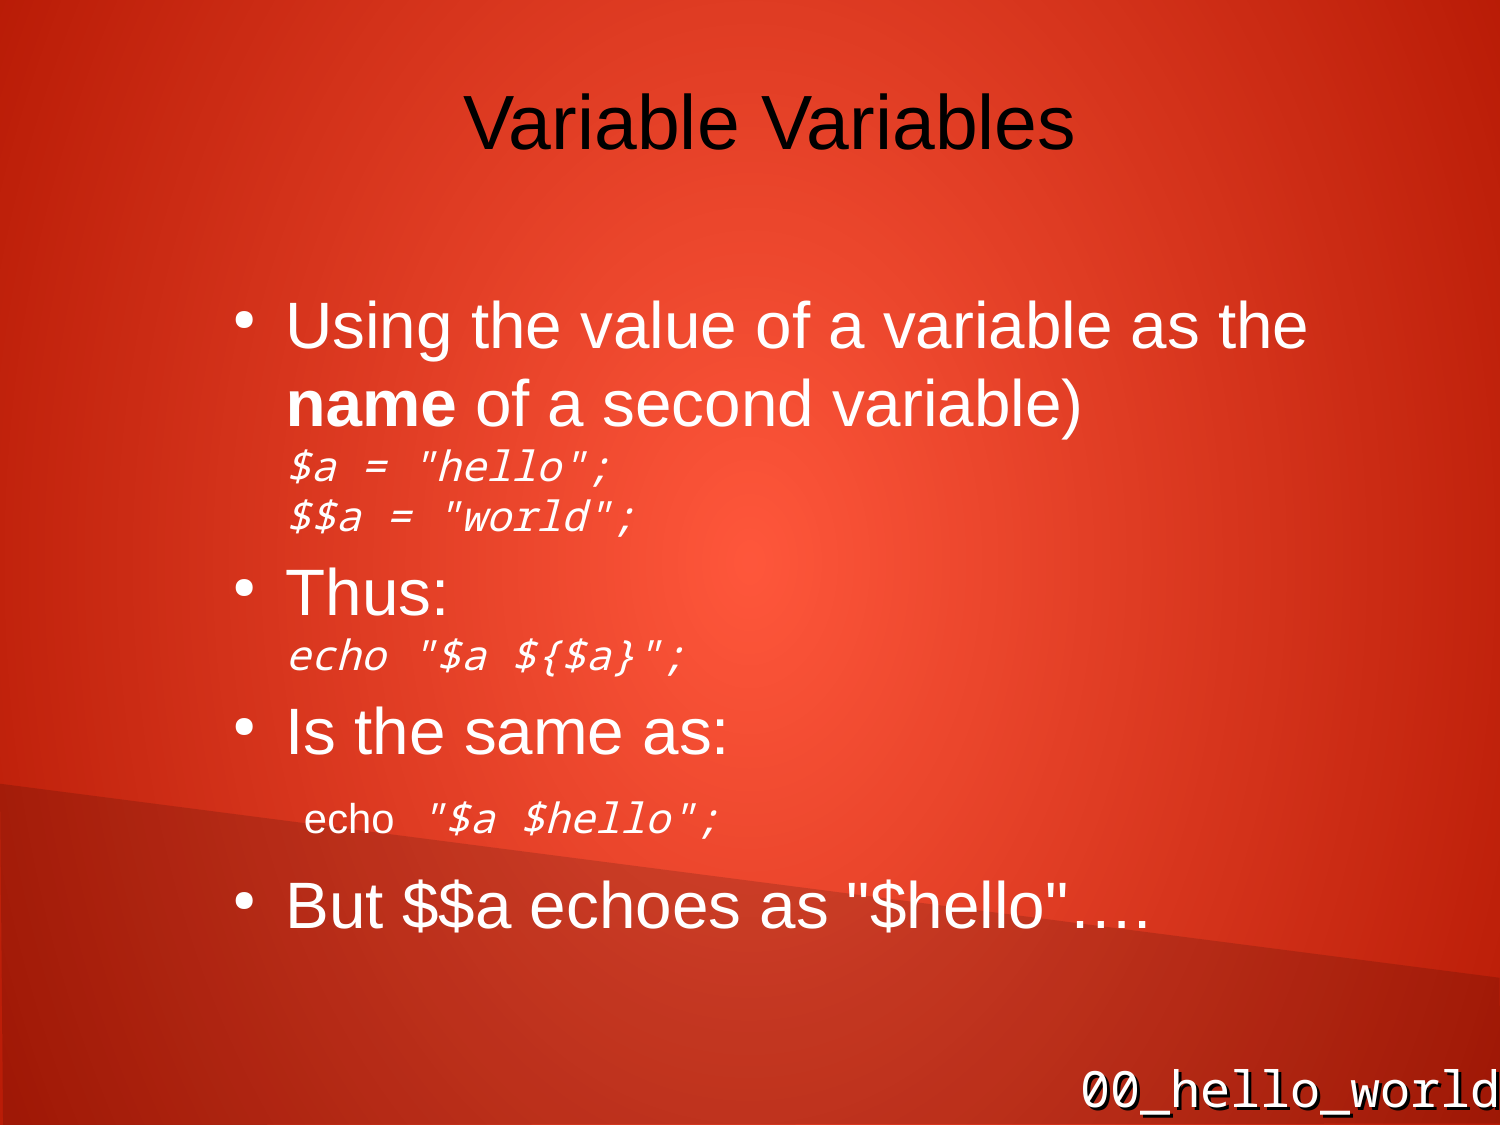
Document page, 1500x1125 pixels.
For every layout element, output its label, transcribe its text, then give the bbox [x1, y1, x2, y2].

title Variable Variables [24, 24, 1488, 213]
list Using the value of a variable as the name of a second variable) $a = "hello"; $$a = "world"; Thus: echo "$a ${$a}"; Is the same as: echo "$a $hello"; But $$a echoes as "$hello"…. [200, 275, 1476, 1026]
text_box 00_hello_world.php [1065, 1049, 1500, 1125]
